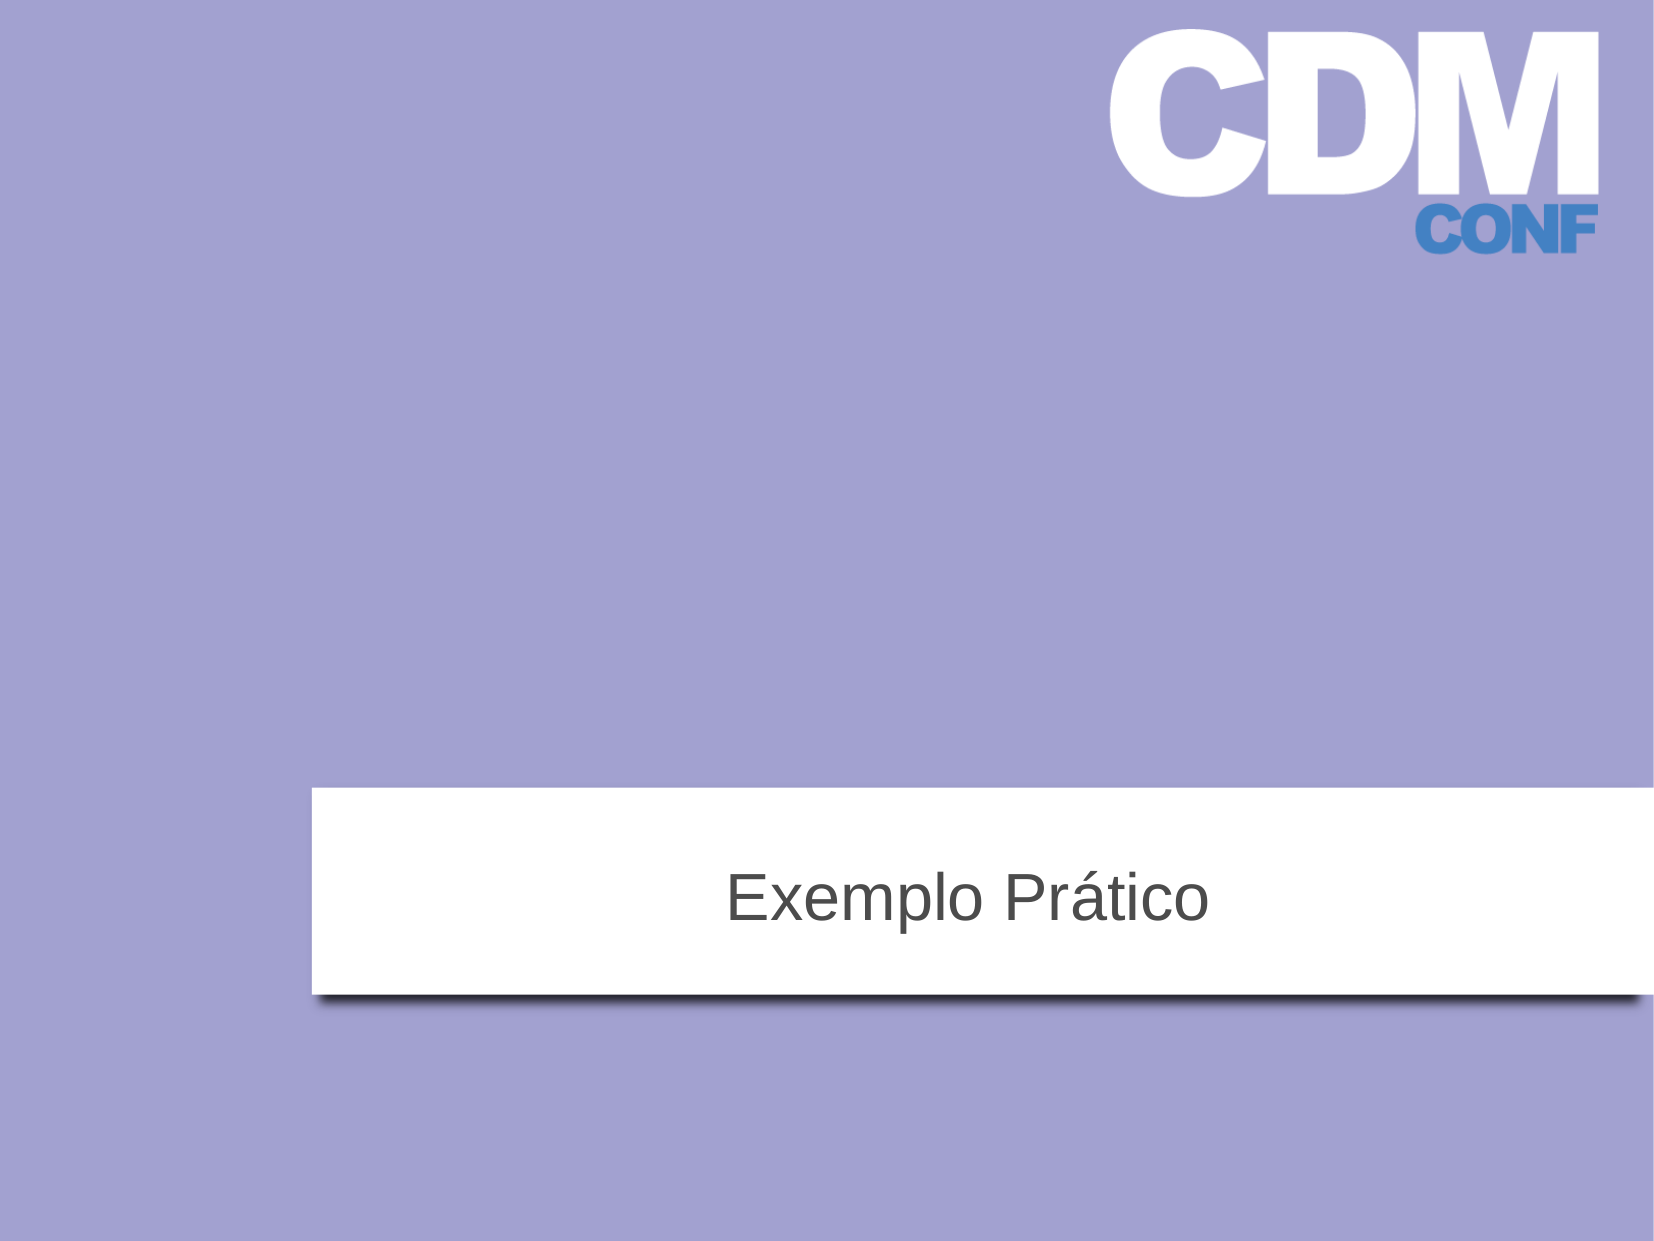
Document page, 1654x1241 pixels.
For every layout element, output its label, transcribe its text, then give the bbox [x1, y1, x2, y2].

subtitle Exemplo Prático [307, 785, 1630, 1010]
picture [0, 0, 1654, 1241]
